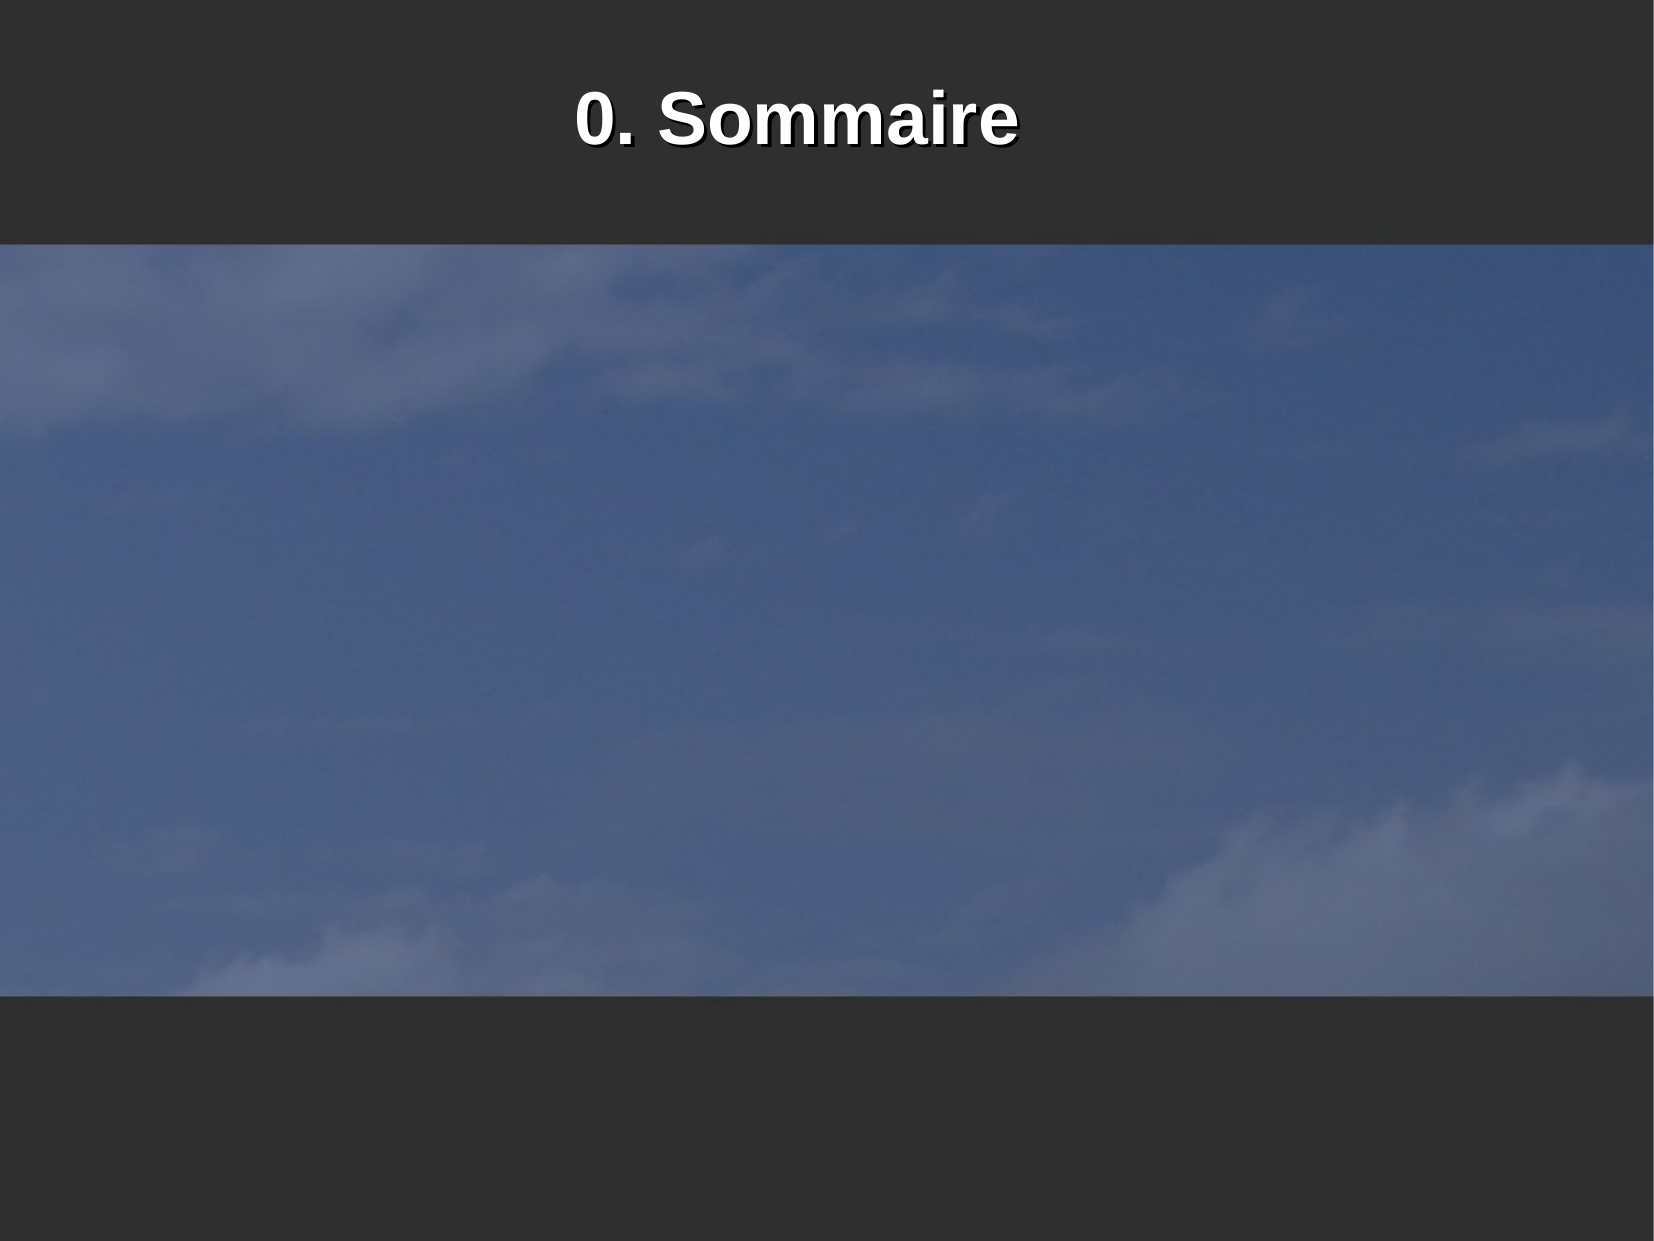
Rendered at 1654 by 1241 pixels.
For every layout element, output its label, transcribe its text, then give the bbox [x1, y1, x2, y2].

picture [0, 0, 1654, 1241]
title 0. Sommaire [59, 29, 1536, 207]
